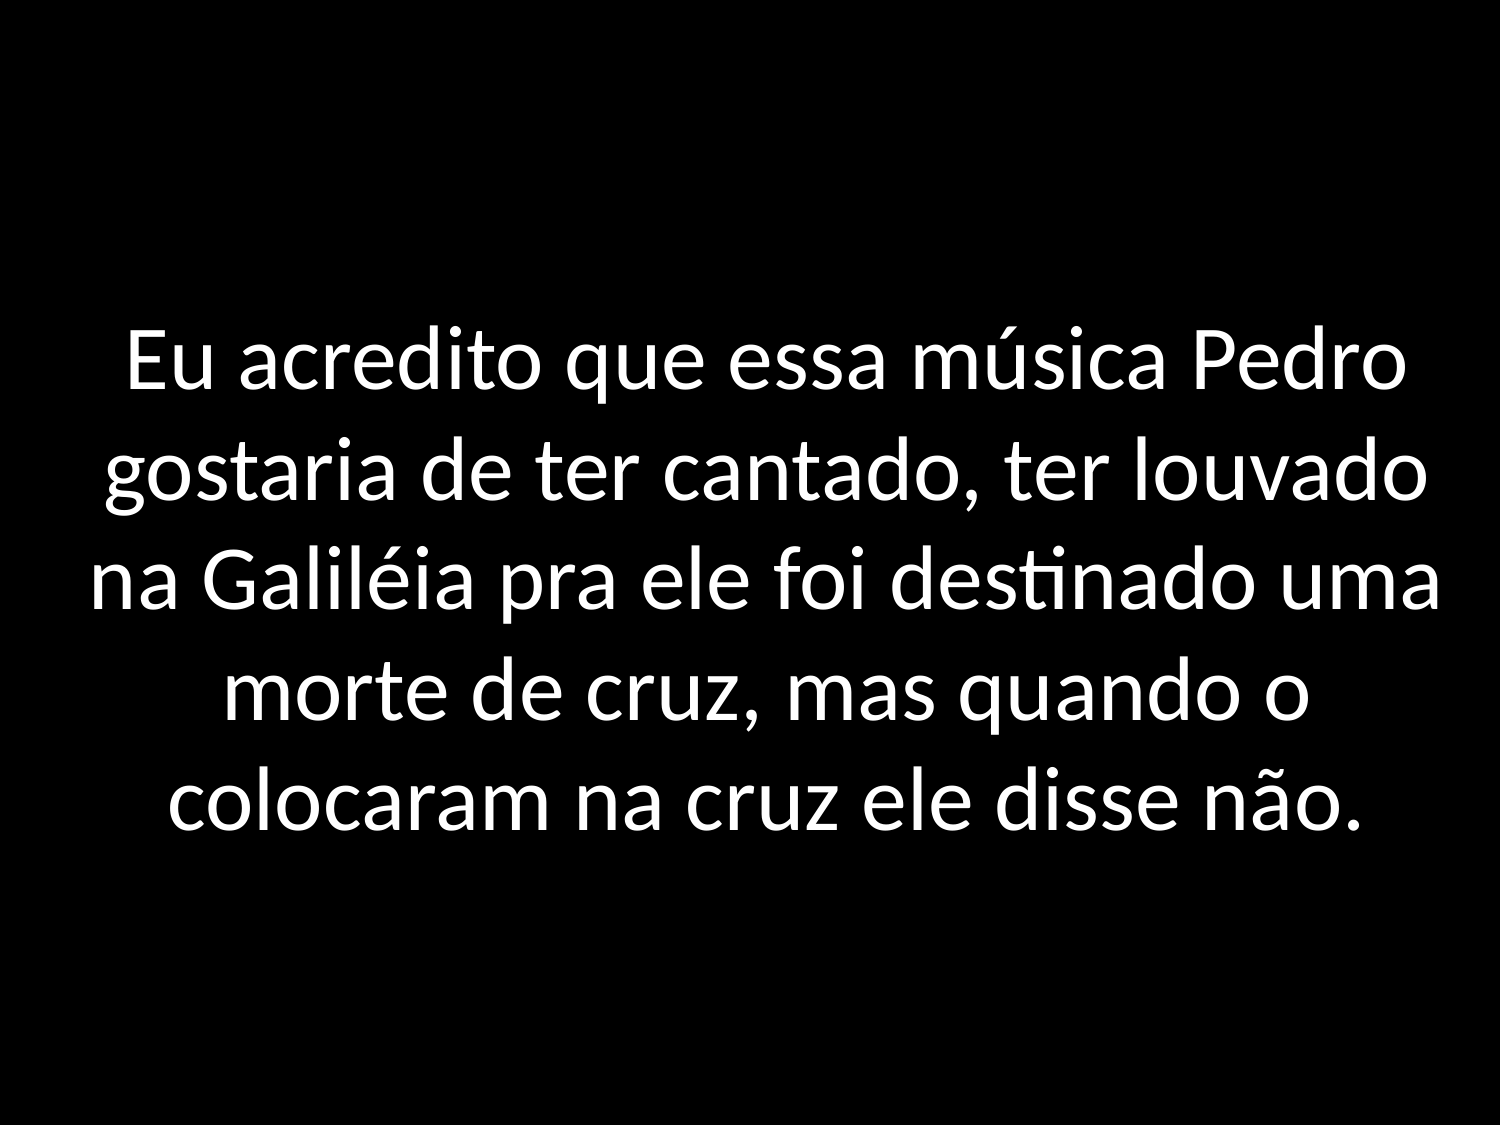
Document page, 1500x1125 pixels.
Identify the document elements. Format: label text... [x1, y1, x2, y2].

title Eu acredito que essa música Pedro gostaria de ter cantado, ter louvado na Galiléia pra ele foi destinado uma morte de cruz, mas quando o colocaram na cruz ele disse não. [58, 45, 1477, 1102]
